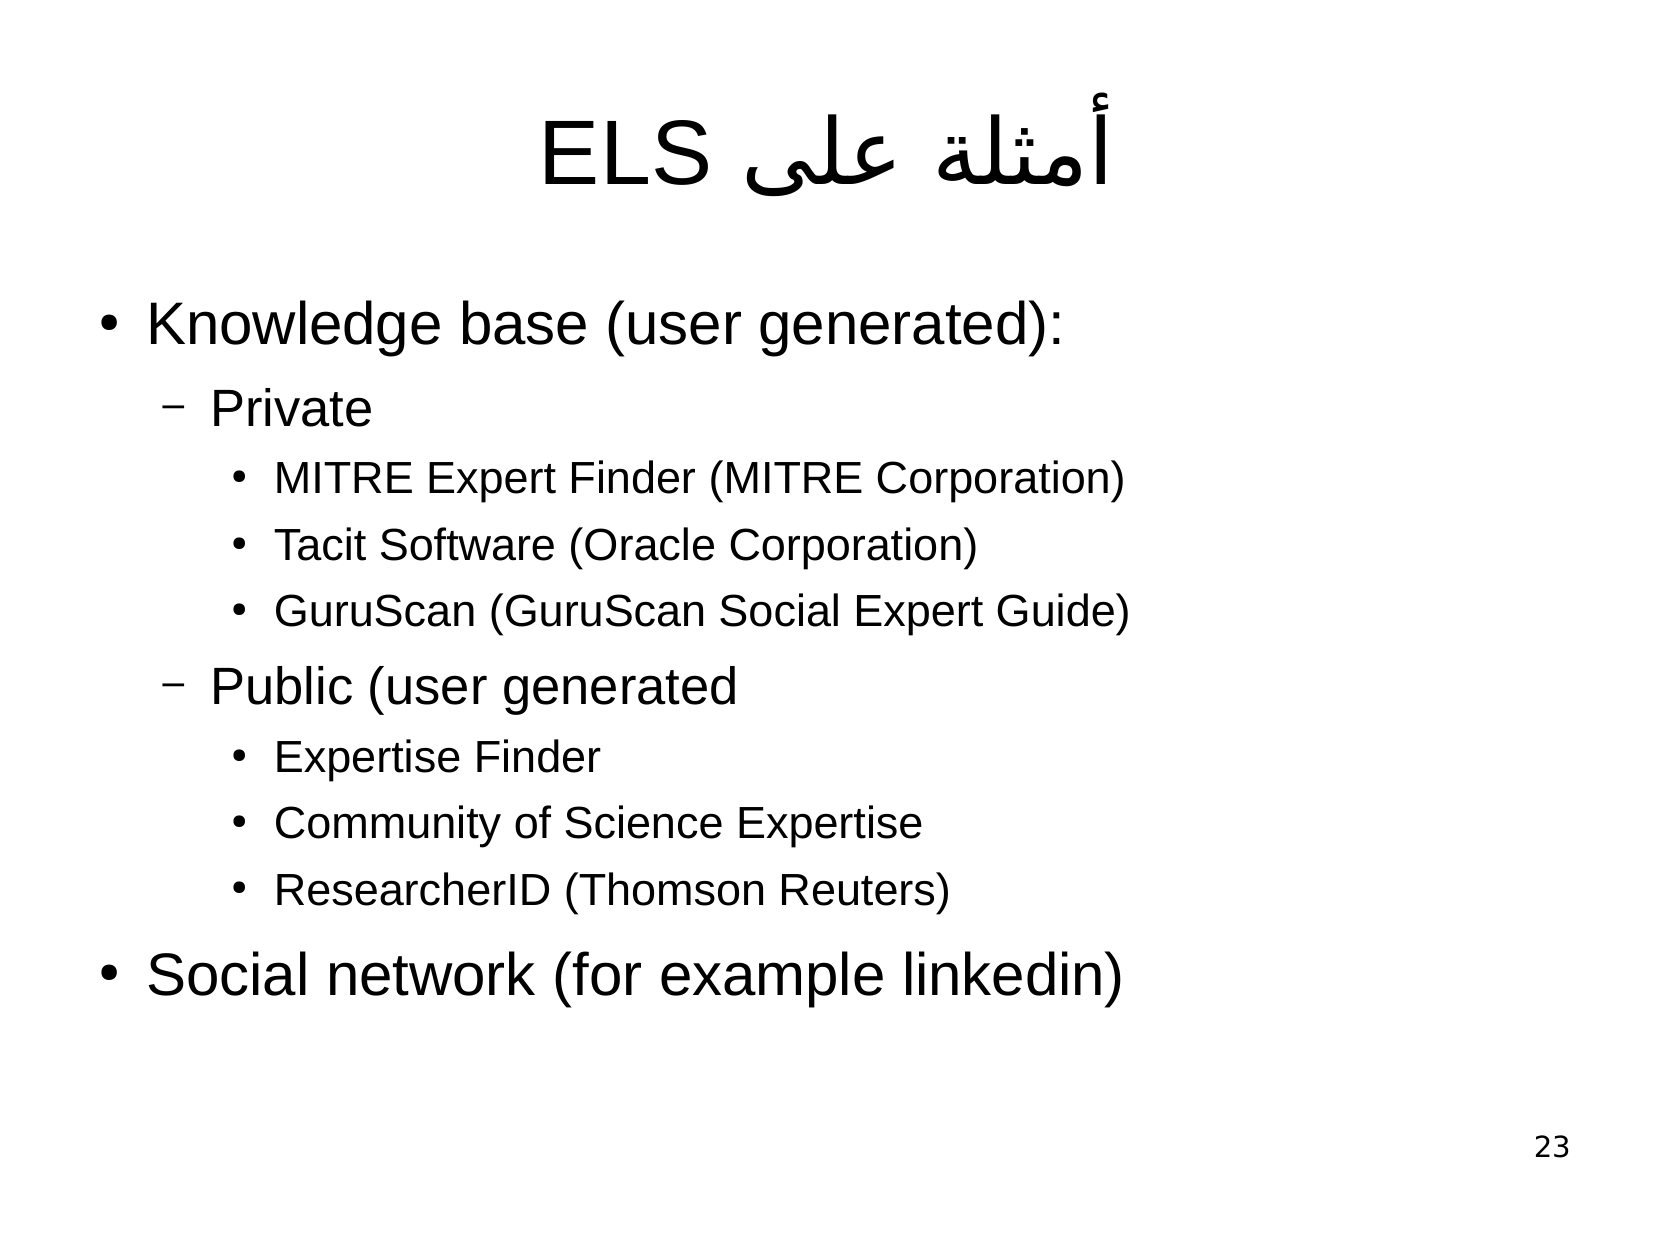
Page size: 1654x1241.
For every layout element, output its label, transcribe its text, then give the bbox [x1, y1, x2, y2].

list Knowledge base (user generated): Private MITRE Expert Finder (MITRE Corporation) Tacit Software (Oracle Corporation) GuruScan (GuruScan Social Expert Guide) Public (user generated Expertise Finder Community of Science Expertise ResearcherID (Thomson Reuters) Social network (for example linkedin) [82, 290, 1571, 1010]
title أمثلة على ELS [82, 49, 1571, 257]
